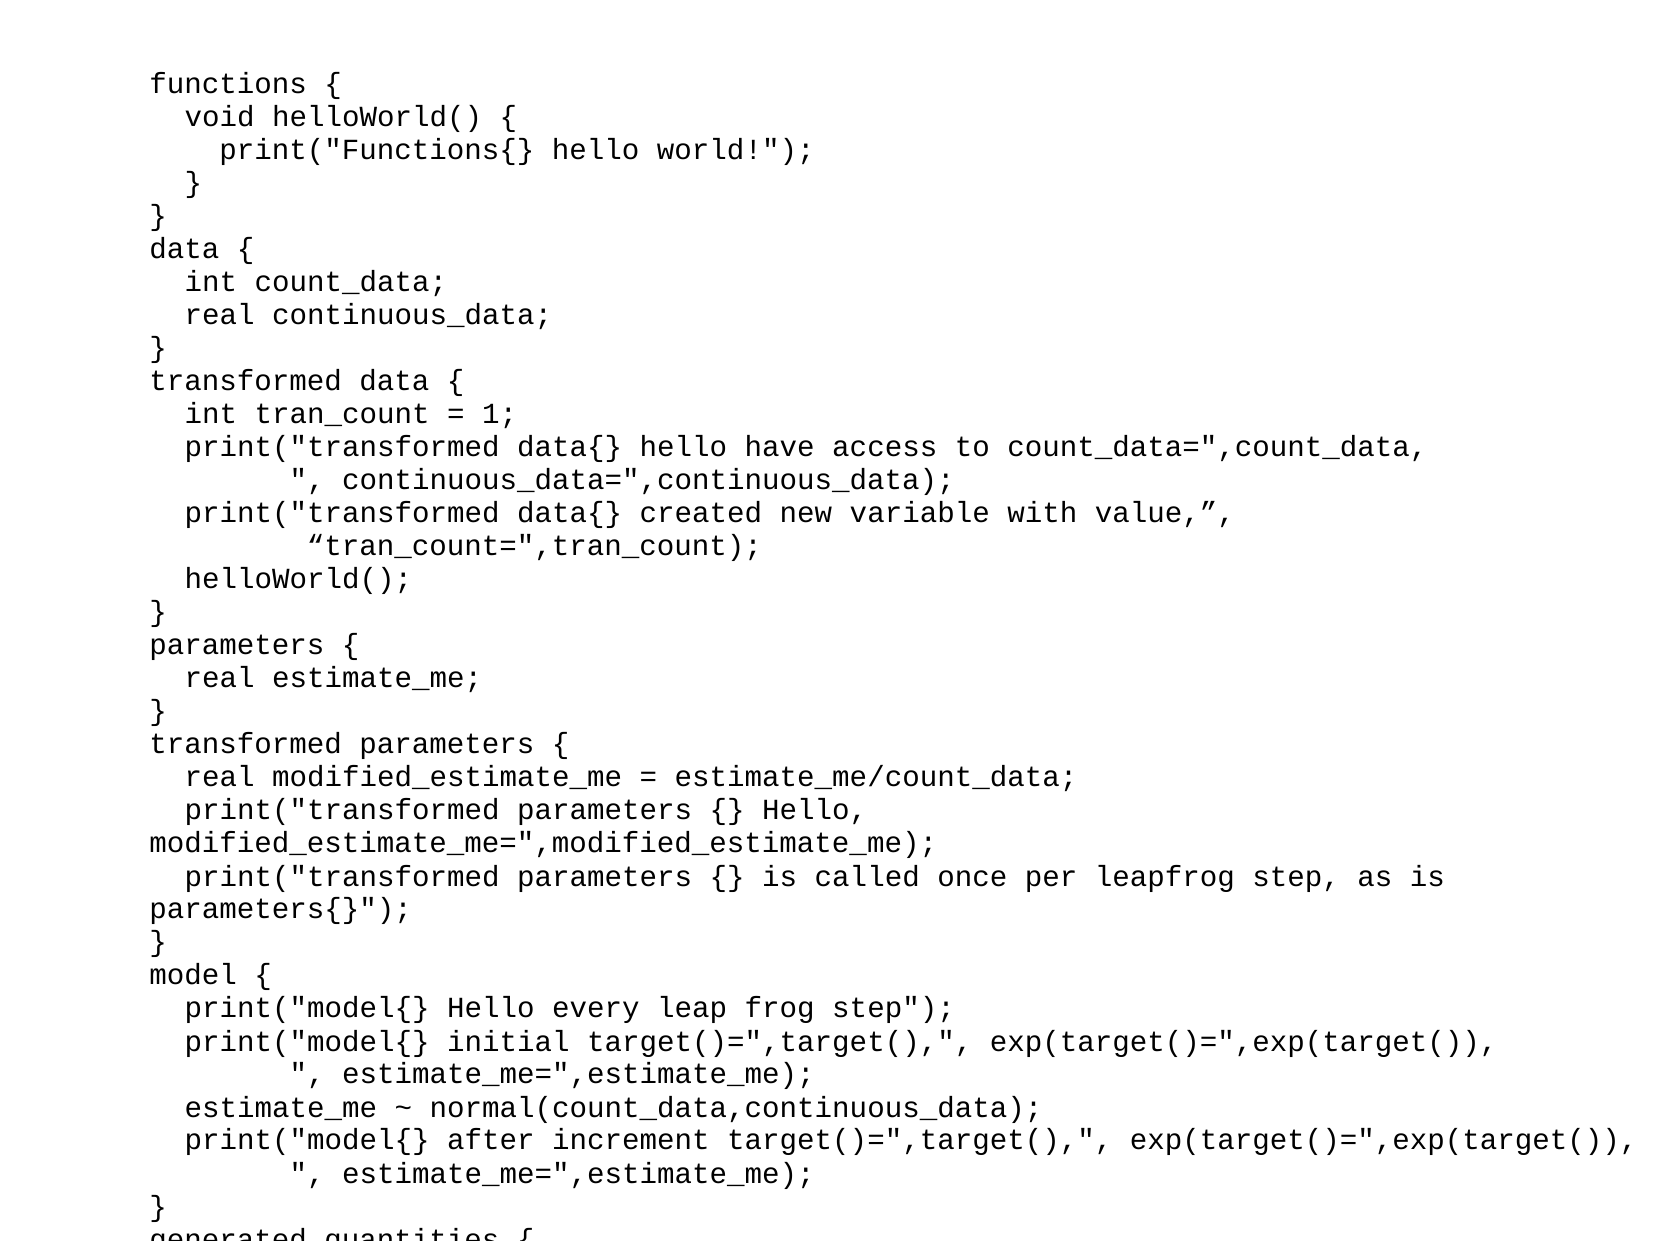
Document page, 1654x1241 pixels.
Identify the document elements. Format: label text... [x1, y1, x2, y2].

list functions { void helloWorld() { print("Functions{} hello world!"); } } data { int count_data; real continuous_data; } transformed data { int tran_count = 1; print("transformed data{} hello have access to count_data=",count_data, ", continuous_data=",continuous_data); print("transformed data{} created new variable with value,”, “tran_count=",tran_count); helloWorld(); } parameters { real estimate_me; } transformed parameters { real modified_estimate_me = estimate_me/count_data; print("transformed parameters {} Hello, modified_estimate_me=",modified_estimate_me); print("transformed parameters {} is called once per leapfrog step, as is parameters{}"); } model { print("model{} Hello every leap frog step"); print("model{} initial target()=",target(),", exp(target()=",exp(target()), ", estimate_me=",estimate_me); estimate_me ~ normal(count_data,continuous_data); print("model{} after increment target()=",target(),", exp(target()=",exp(target()), ", estimate_me=",estimate_me); } generated quantities { real prediction = estimate_me * 5; //will be accumulated in fit object print("generated quantities {} Hello run once per sample"); } [149, 69, 1638, 1241]
